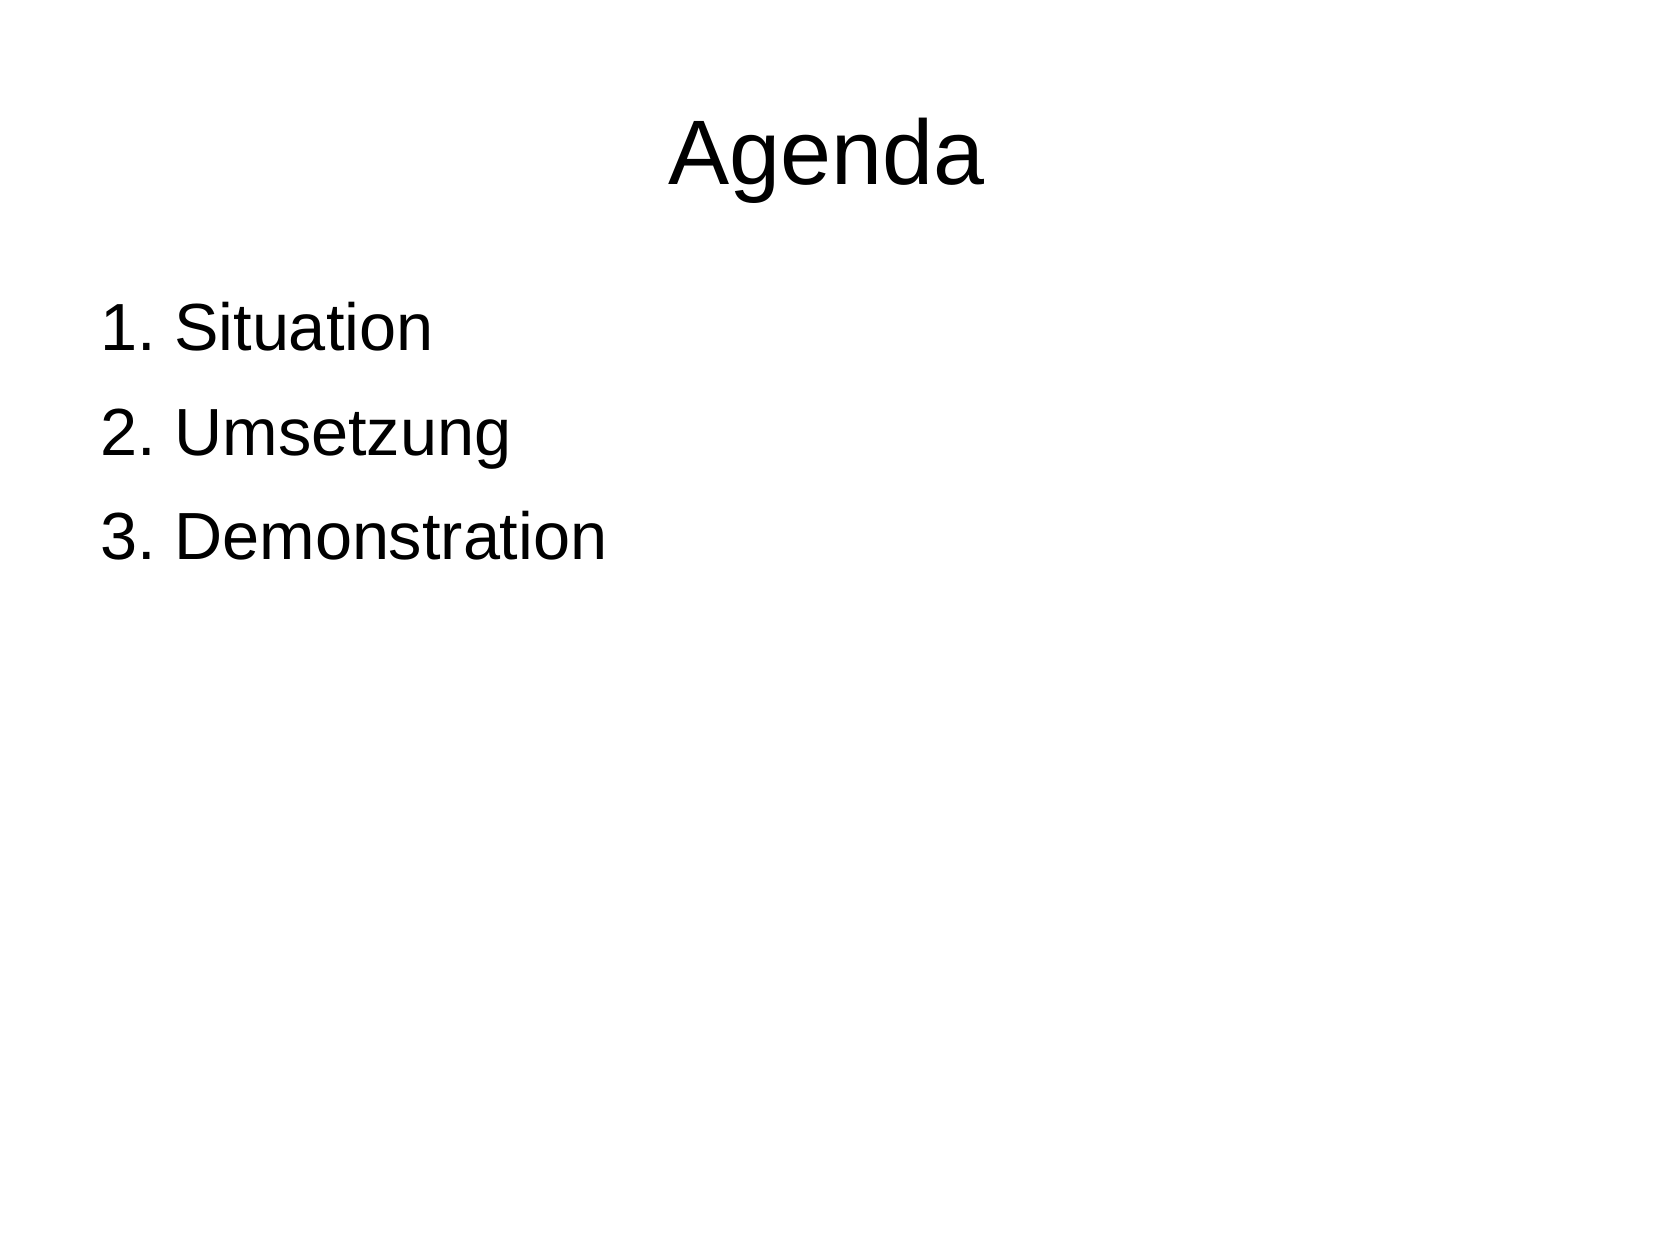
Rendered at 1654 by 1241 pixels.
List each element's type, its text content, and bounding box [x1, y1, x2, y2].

list Situation Umsetzung Demonstration [82, 290, 1571, 1010]
title Agenda [82, 49, 1571, 257]
